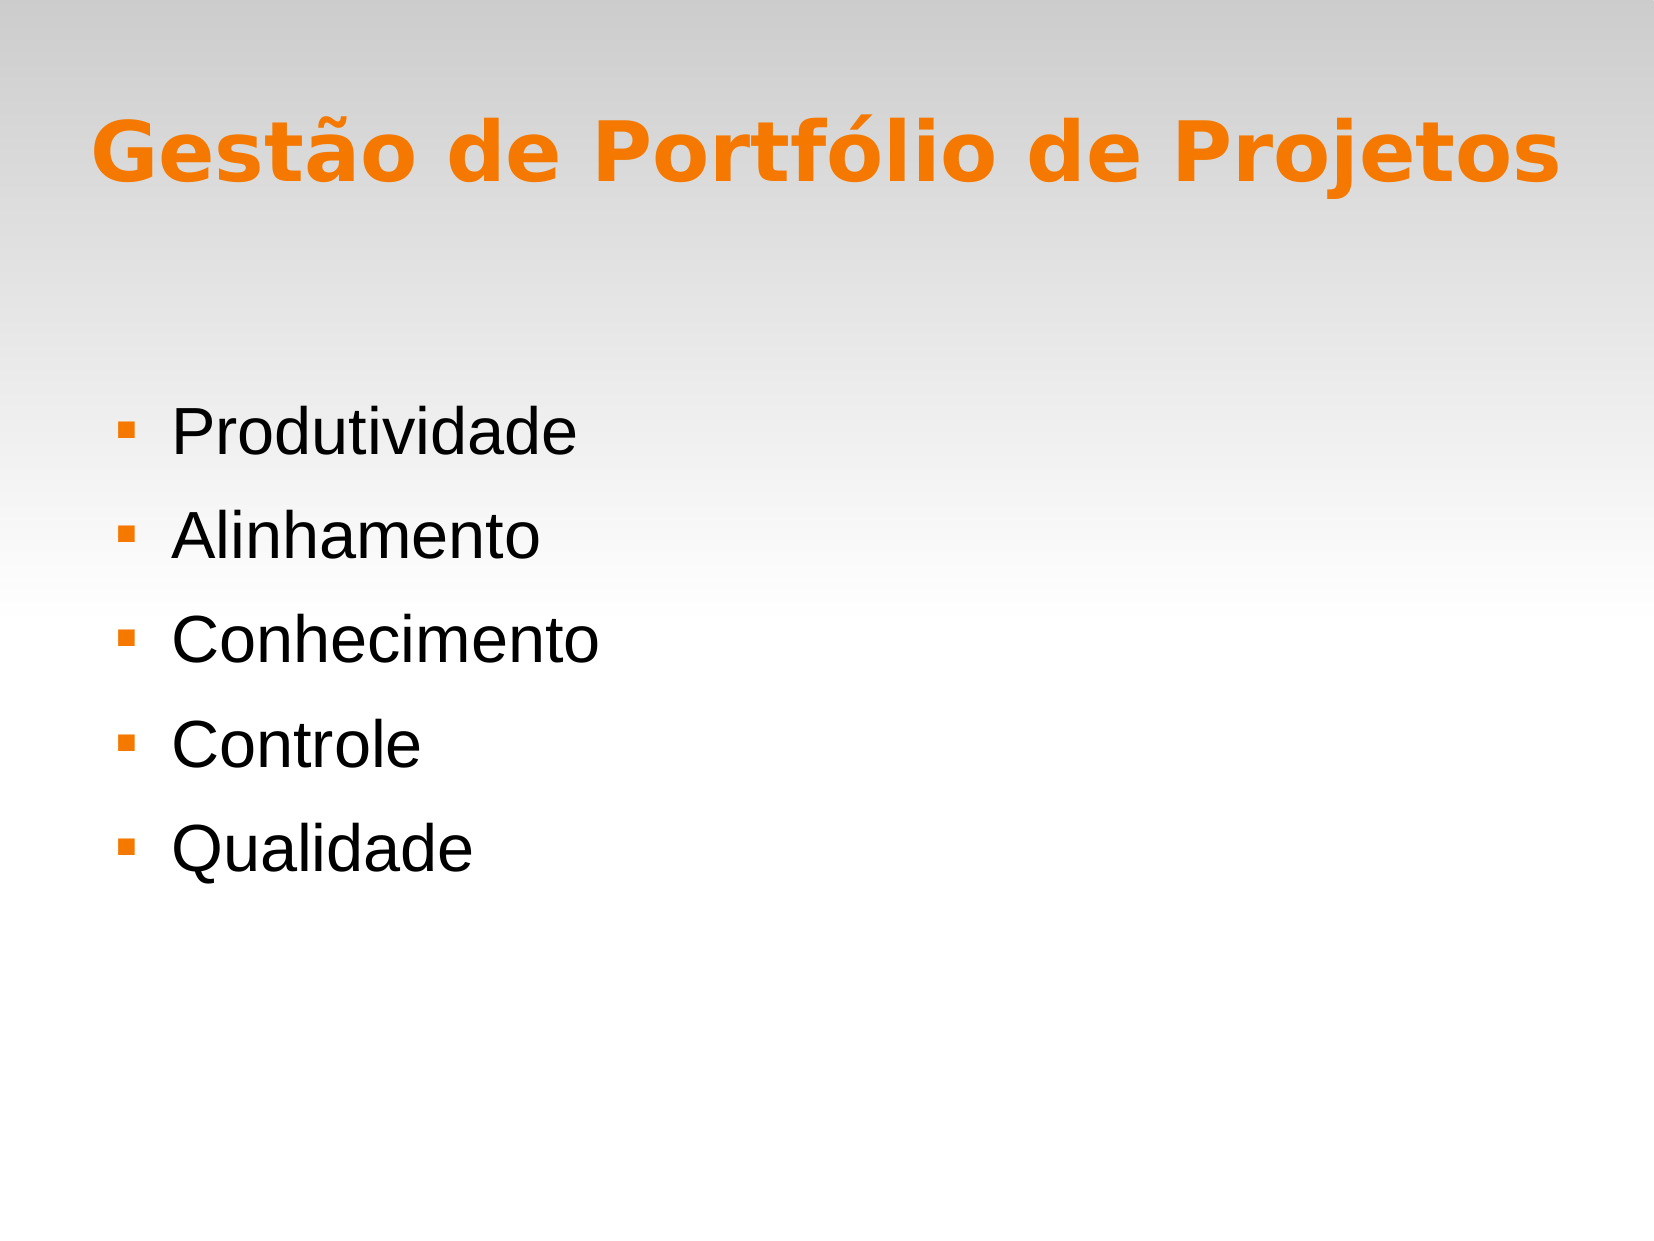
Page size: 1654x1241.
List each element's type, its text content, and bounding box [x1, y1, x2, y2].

title Gestão de Portfólio de Projetos [82, 49, 1571, 257]
list Produtividade Alinhamento Conhecimento Controle Qualidade [82, 290, 1571, 1109]
